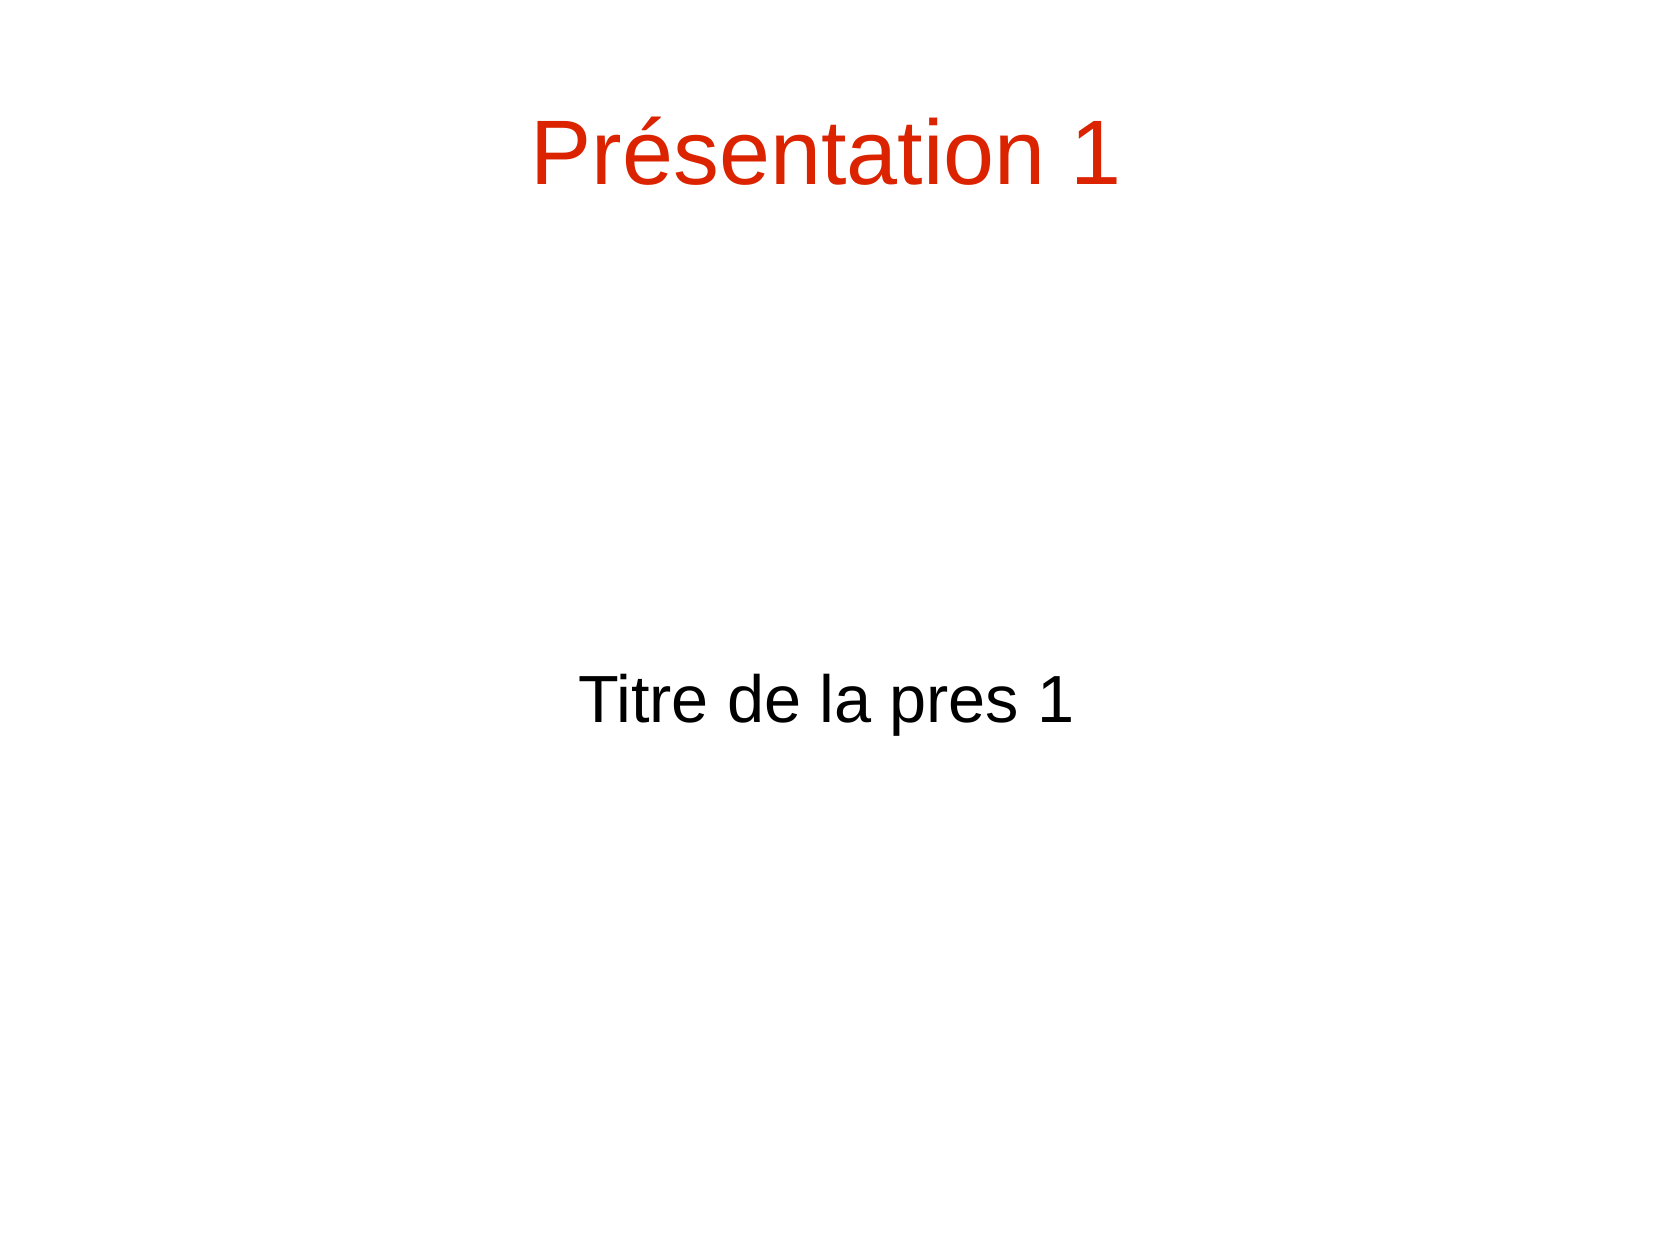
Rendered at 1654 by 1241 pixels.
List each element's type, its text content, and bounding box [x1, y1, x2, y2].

subtitle Titre de la pres 1 [82, 297, 1571, 1102]
title Présentation 1 [82, 56, 1571, 250]
